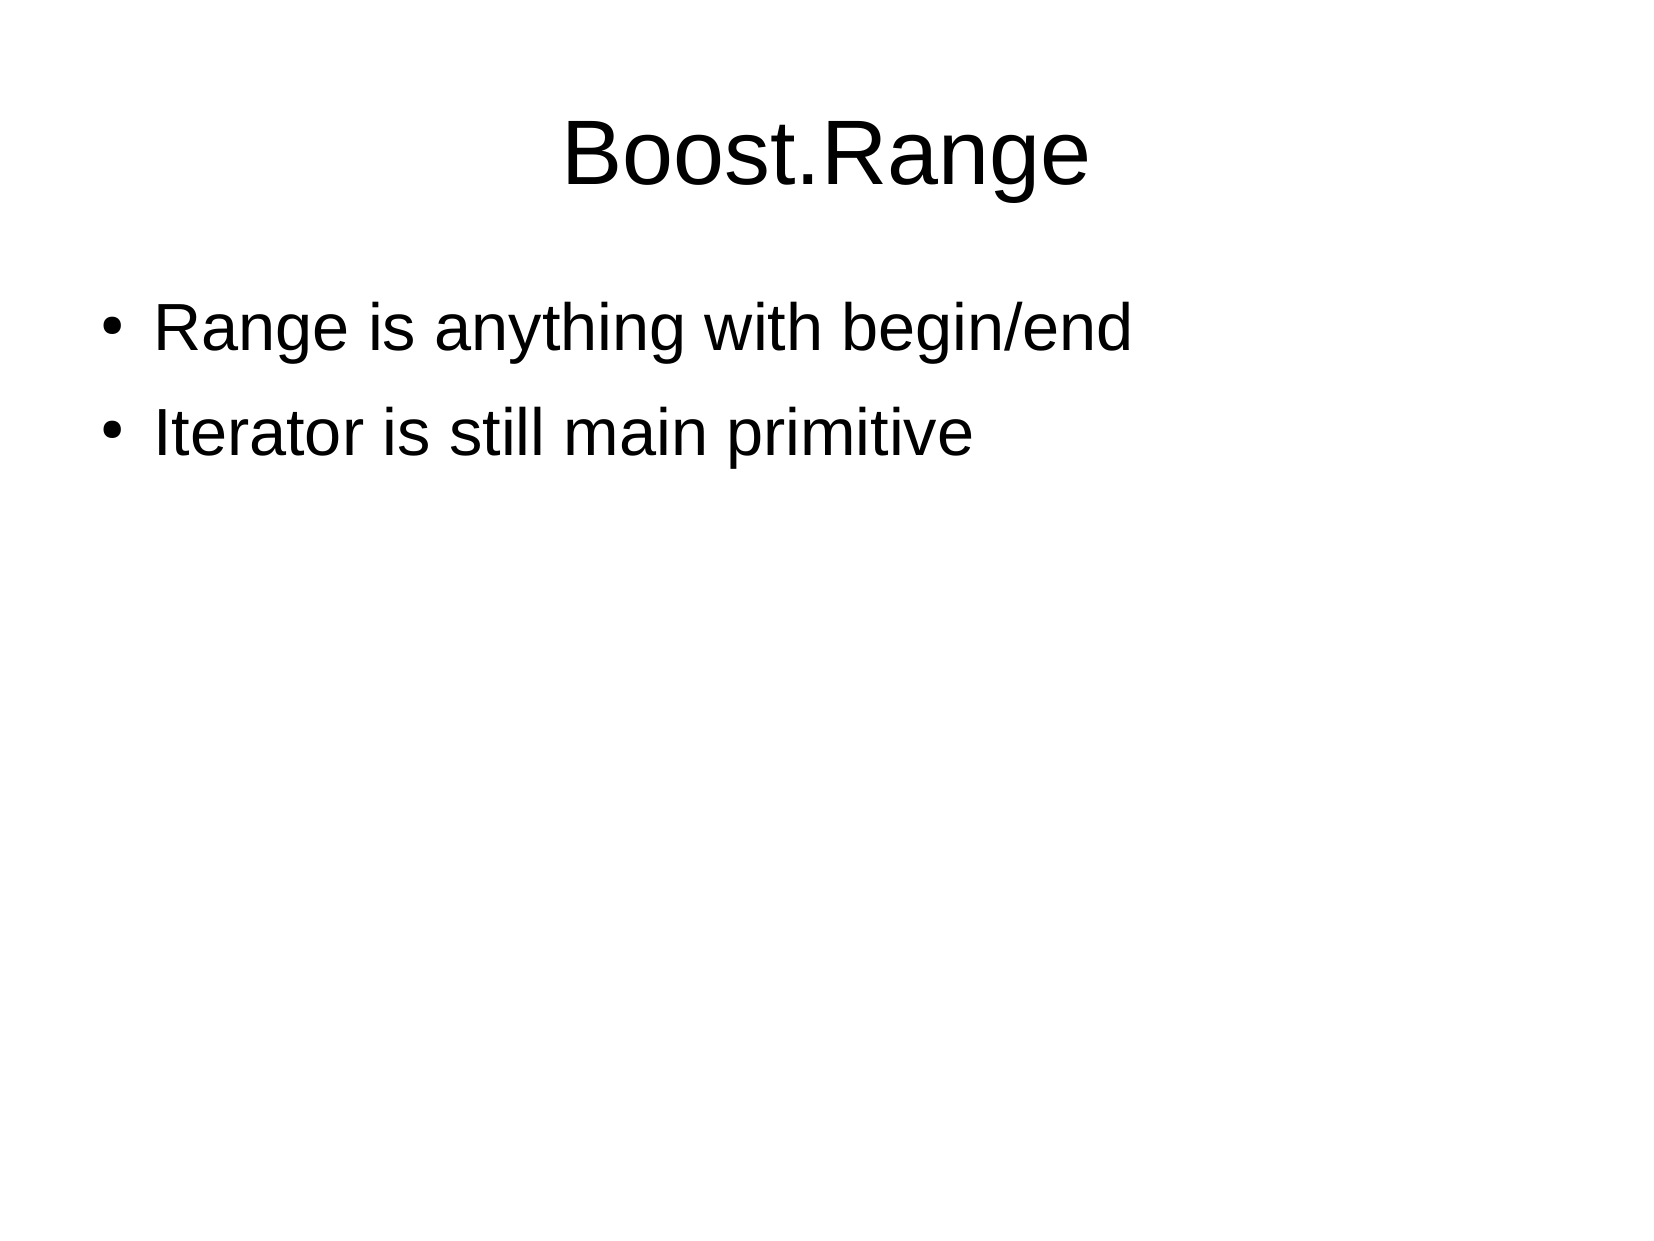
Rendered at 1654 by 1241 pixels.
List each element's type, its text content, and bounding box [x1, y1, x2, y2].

list Range is anything with begin/end Iterator is still main primitive [82, 290, 1571, 1010]
title Boost.Range [82, 49, 1571, 257]
